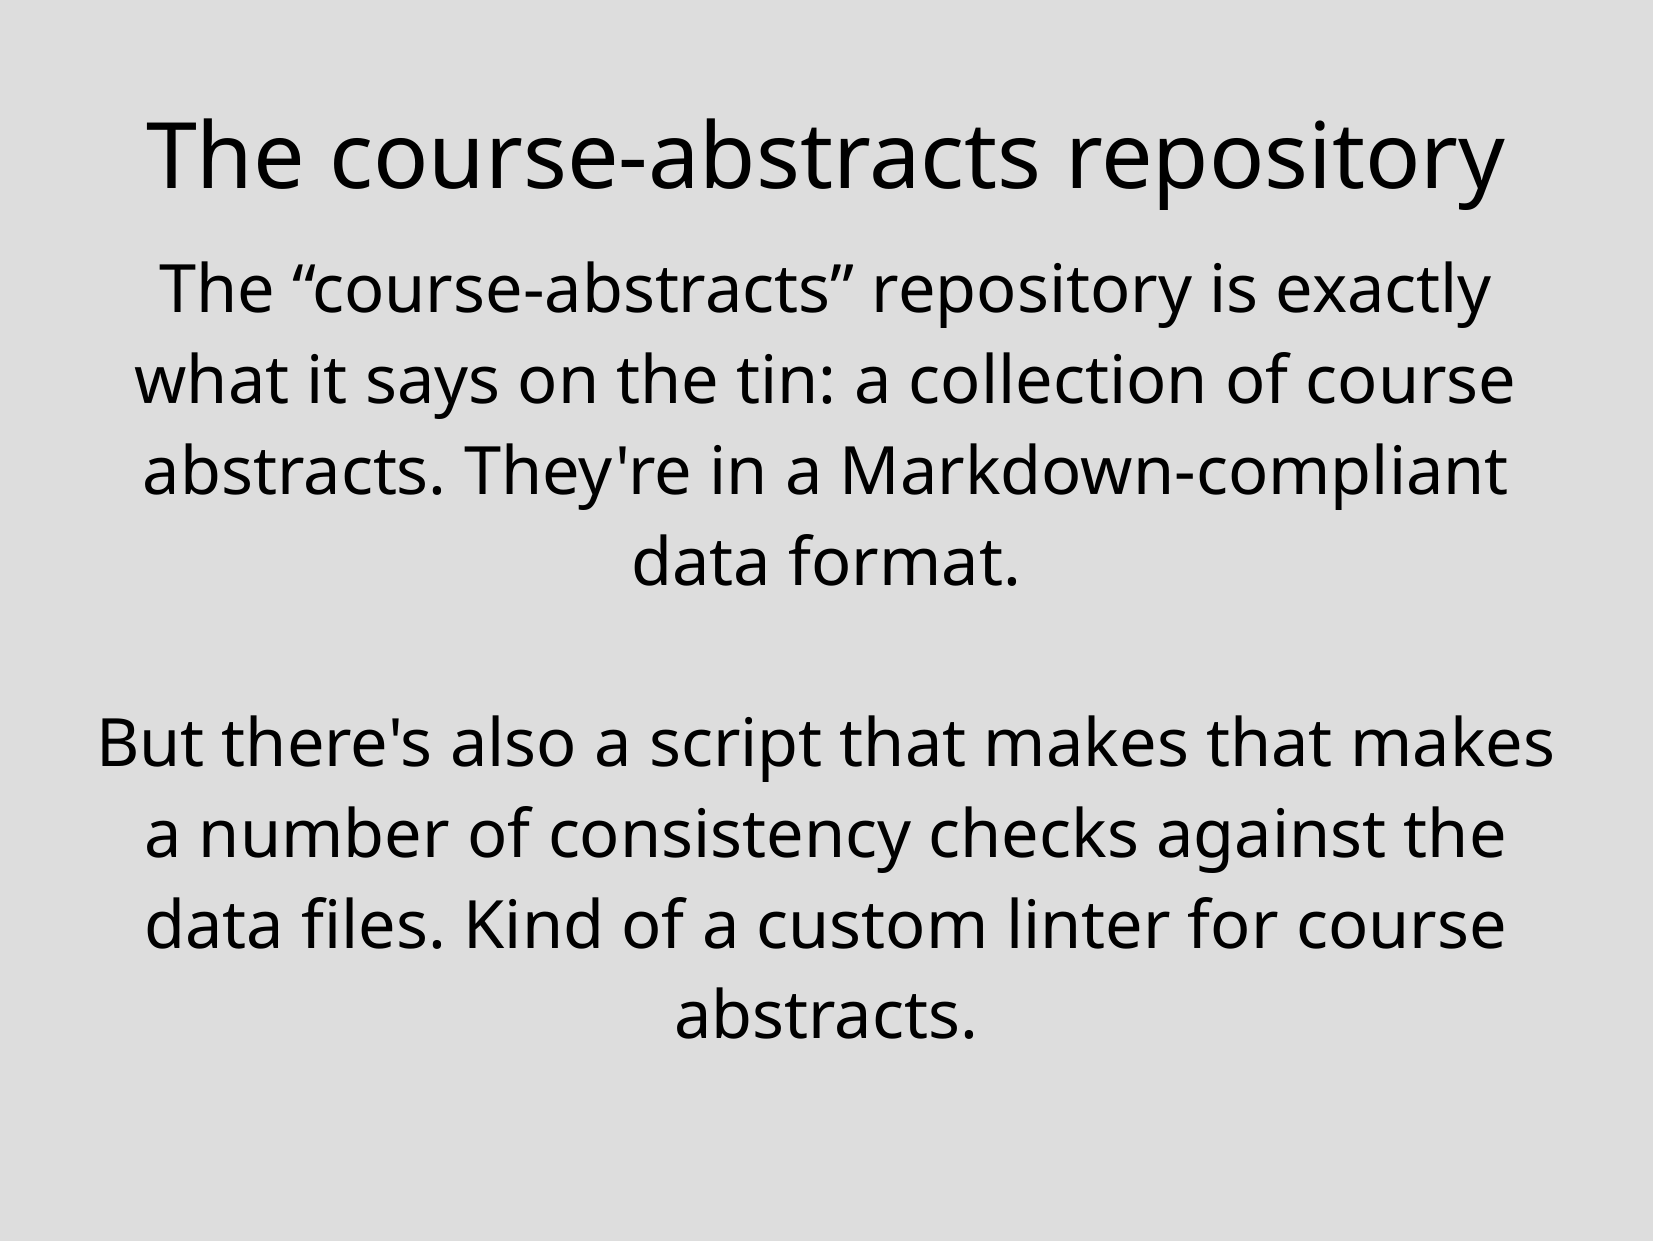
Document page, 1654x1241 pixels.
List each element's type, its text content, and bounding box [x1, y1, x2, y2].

subtitle The “course-abstracts” repository is exactly what it says on the tin: a collection of course abstracts. They're in a Markdown-compliant data format. But there's also a script that makes that makes a number of consistency checks against the data files. Kind of a custom linter for course abstracts. [82, 290, 1571, 1010]
title The course-abstracts repository [82, 49, 1571, 257]
